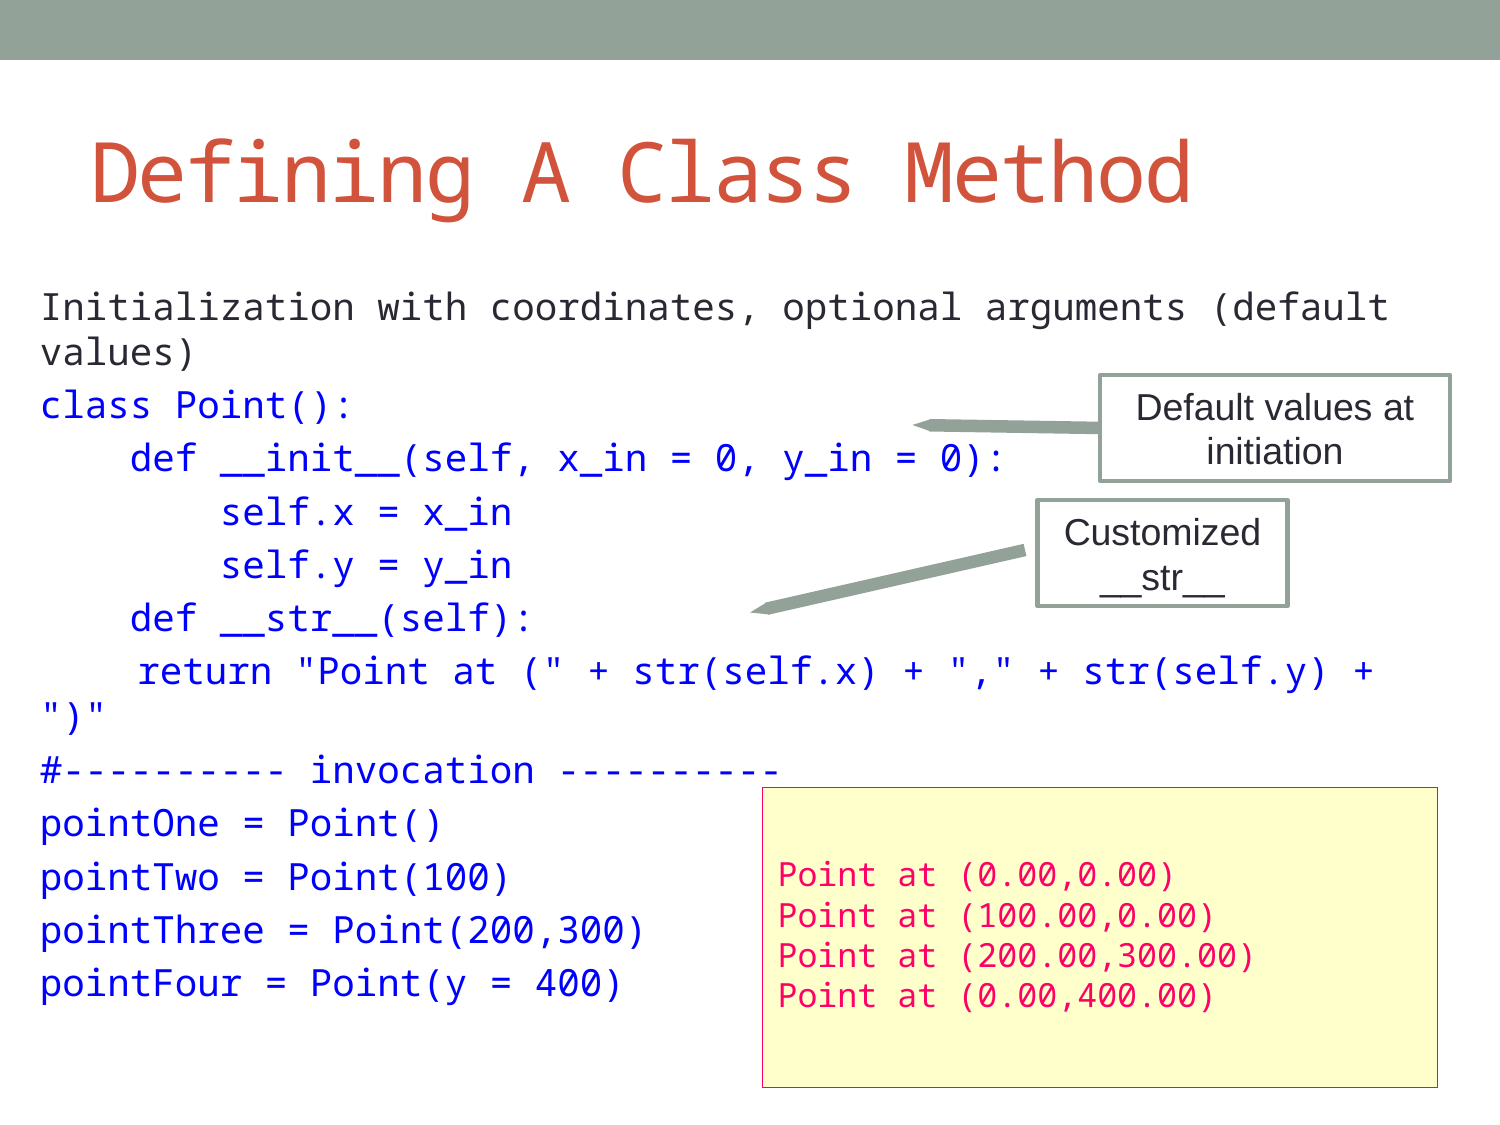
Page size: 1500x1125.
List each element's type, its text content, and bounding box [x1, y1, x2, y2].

title Defining A Class Method [75, 87, 1426, 251]
text_box Customized __str__ [1037, 500, 1288, 607]
text_box Initialization with coordinates, optional arguments (default values) class Point(): def __init__(self, x_in = 0, y_in = 0): self.x = x_in self.y = y_in def __str__(self): return "Point at (" + str(self.x) + "," + str(self.y) + ")" #---------- invocation ---------- pointOne = Point() pointTwo = Point(100) pointThree = Point(200,300) pointFour = Point(y = 400) [24, 275, 1463, 990]
text_box Point at (0.00,0.00) Point at (100.00,0.00) Point at (200.00,300.00) Point at (0.00,400.00) [763, 990, 1438, 1088]
text_box Default values at initiation [1100, 375, 1451, 482]
